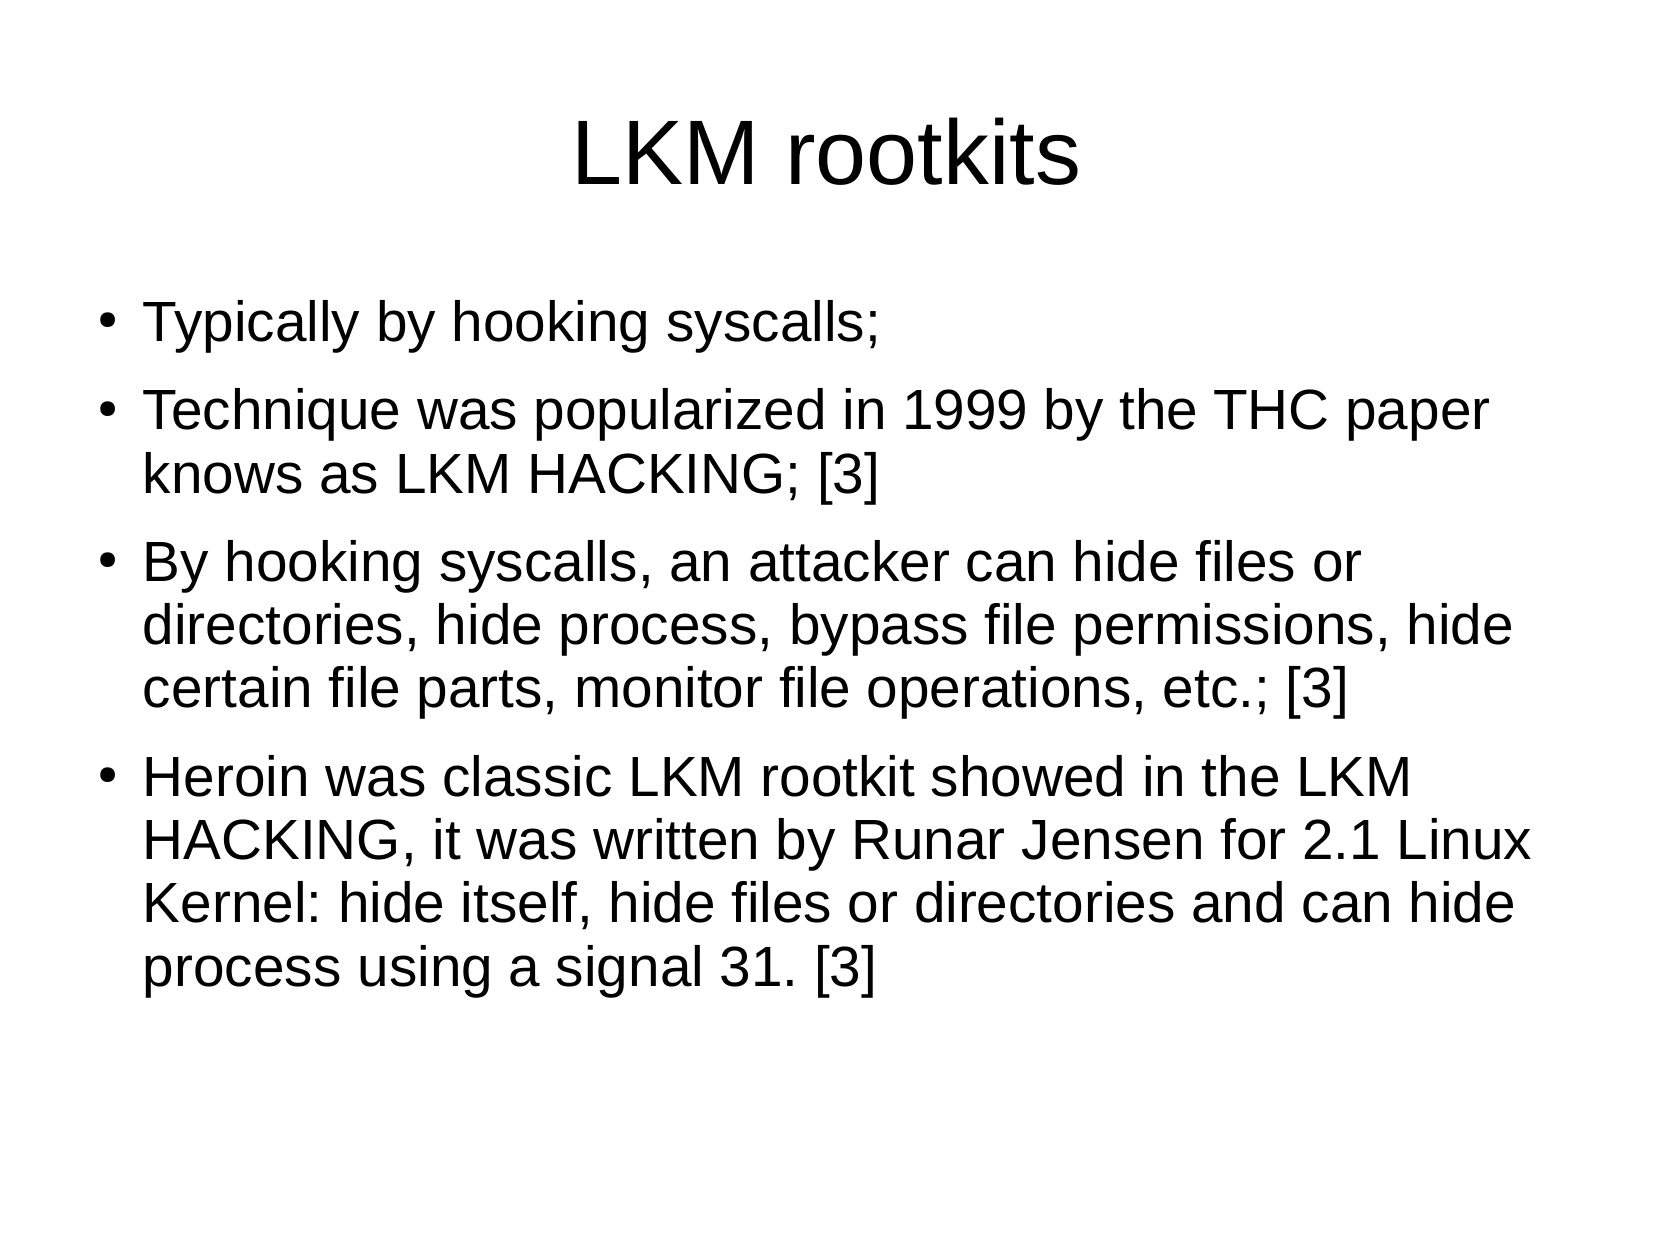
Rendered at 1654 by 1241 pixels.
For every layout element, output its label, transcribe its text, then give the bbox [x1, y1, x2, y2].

title LKM rootkits [82, 49, 1571, 257]
list Typically by hooking syscalls; Technique was popularized in 1999 by the THC paper knows as LKM HACKING; [3] By hooking syscalls, an attacker can hide files or directories, hide process, bypass file permissions, hide certain file parts, monitor file operations, etc.; [3] Heroin was classic LKM rootkit showed in the LKM HACKING, it was written by Runar Jensen for 2.1 Linux Kernel: hide itself, hide files or directories and can hide process using a signal 31. [3] [82, 290, 1571, 1010]
